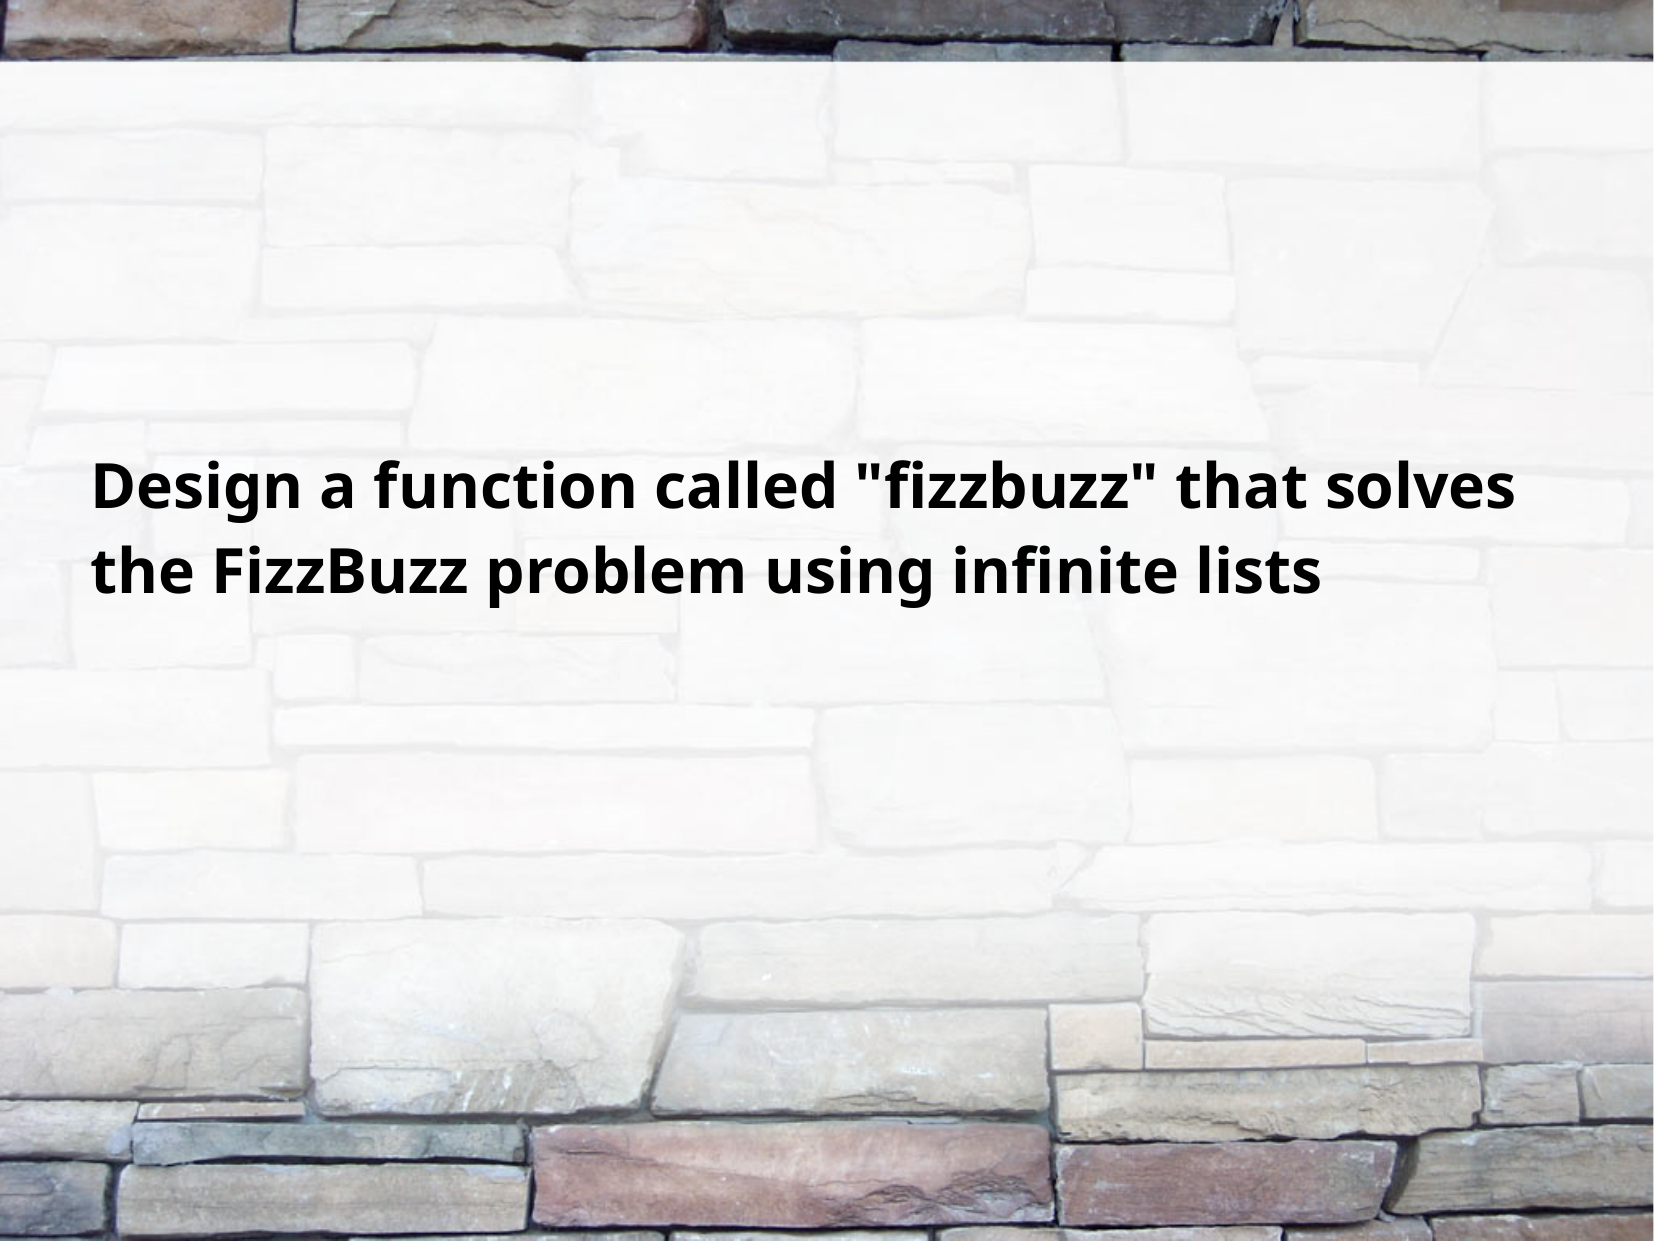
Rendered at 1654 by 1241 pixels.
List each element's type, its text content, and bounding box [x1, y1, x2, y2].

subtitle Design a function called "fizzbuzz" that solves the FizzBuzz problem using infinite lists [90, 45, 1571, 1066]
picture [0, 0, 1654, 1241]
